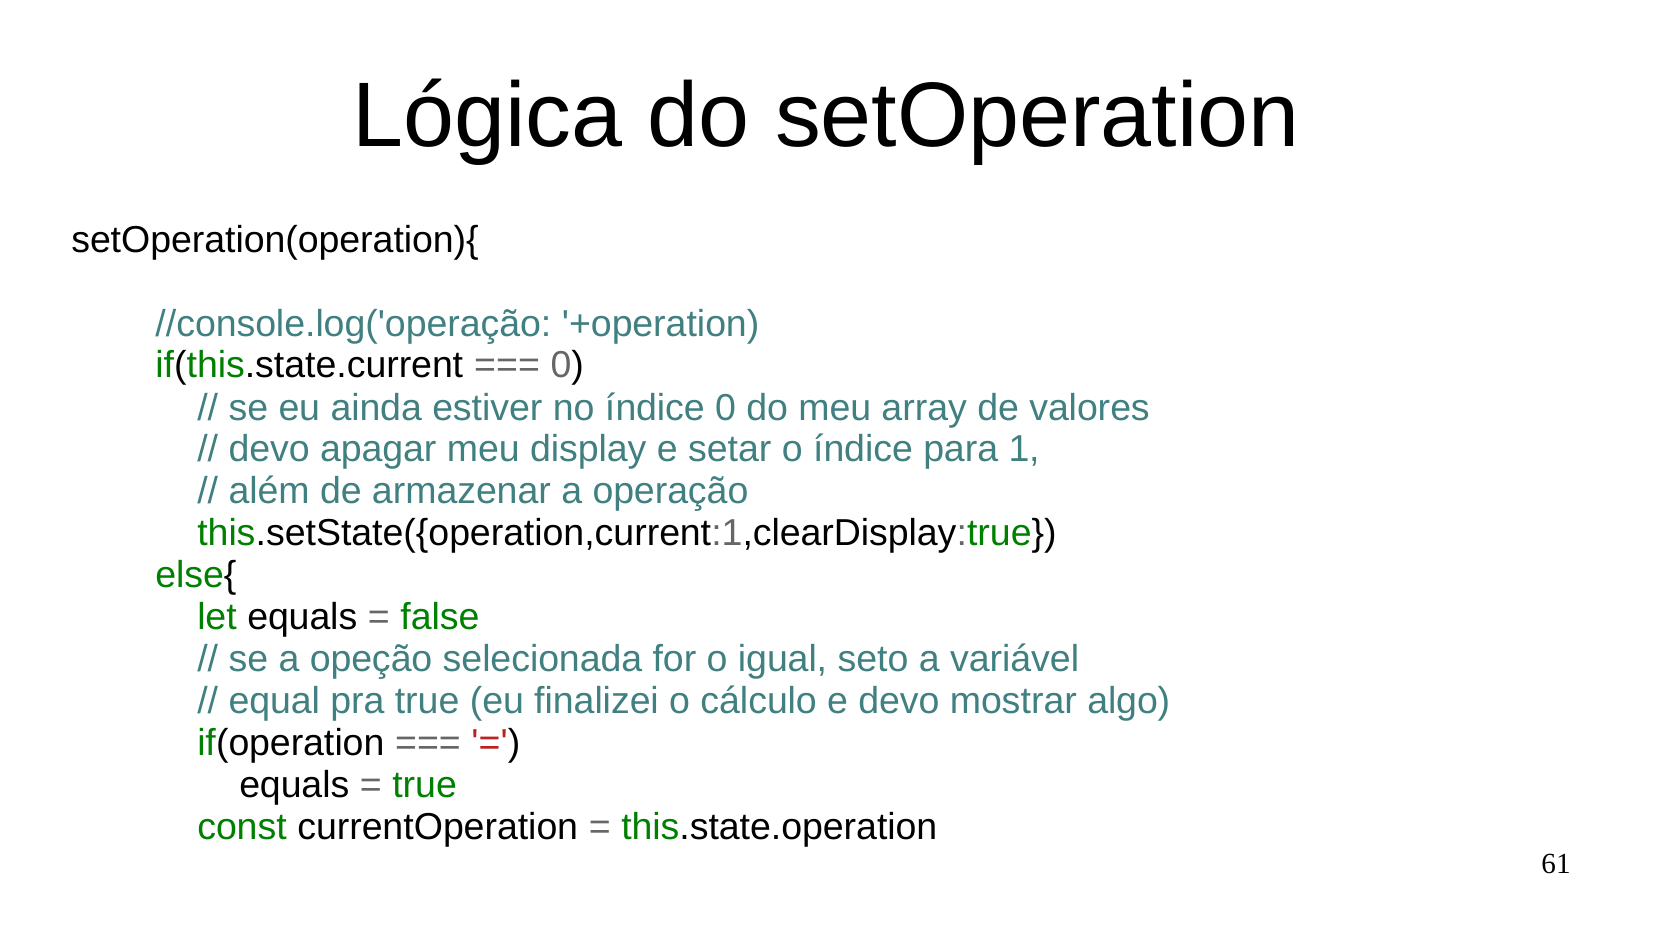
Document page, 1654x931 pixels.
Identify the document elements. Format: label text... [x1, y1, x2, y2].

title Lógica do setOperation [82, 37, 1571, 193]
text_box setOperation(operation){ //console.log('operação: '+operation) if(this.state.current === 0) // se eu ainda estiver no índice 0 do meu array de valores // devo apagar meu display e setar o índice para 1, // além de armazenar a operação this.setState({operation,current:1,clearDisplay:true}) else{ let equals = false // se a opeção selecionada for o igual, seto a variável // equal pra true (eu finalizei o cálculo e devo mostrar algo) if(operation === '=') equals = true const currentOperation = this.state.operation [56, 210, 1194, 898]
